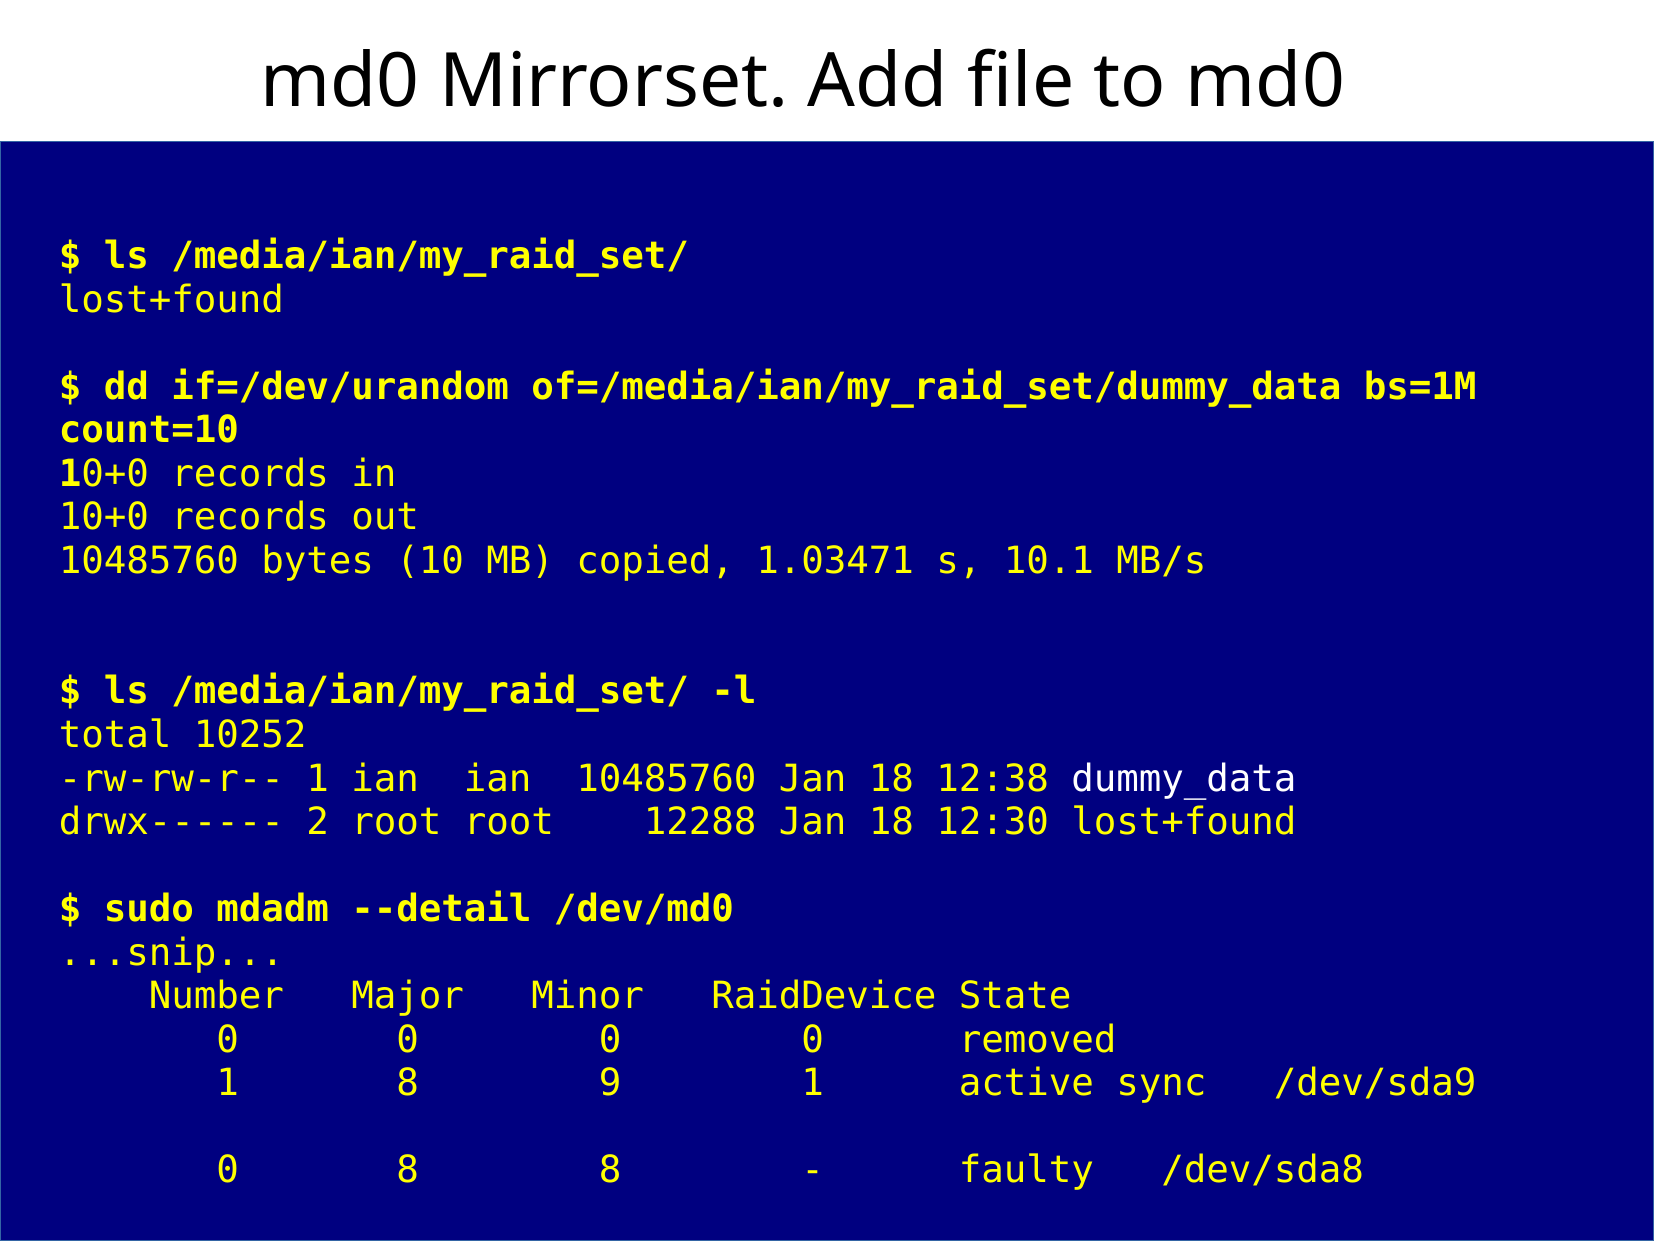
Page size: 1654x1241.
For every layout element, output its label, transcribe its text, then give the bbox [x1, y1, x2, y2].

text_box $ ls /media/ian/my_raid_set/ lost+found $ dd if=/dev/urandom of=/media/ian/my_raid_set/dummy_data bs=1M count=10 10+0 records in 10+0 records out 10485760 bytes (10 MB) copied, 1.03471 s, 10.1 MB/s $ ls /media/ian/my_raid_set/ -l total 10252 -rw-rw-r-- 1 ian ian 10485760 Jan 18 12:38 dummy_data drwx------ 2 root root 12288 Jan 18 12:30 lost+found $ sudo mdadm --detail /dev/md0 ...snip... Number Major Minor RaidDevice State 0 0 0 0 removed 1 8 9 1 active sync /dev/sda9 0 8 8 - faulty /dev/sda8 [0, 141, 1654, 1241]
title md0 Mirrorset. Add file to md0 [59, 36, 1548, 119]
